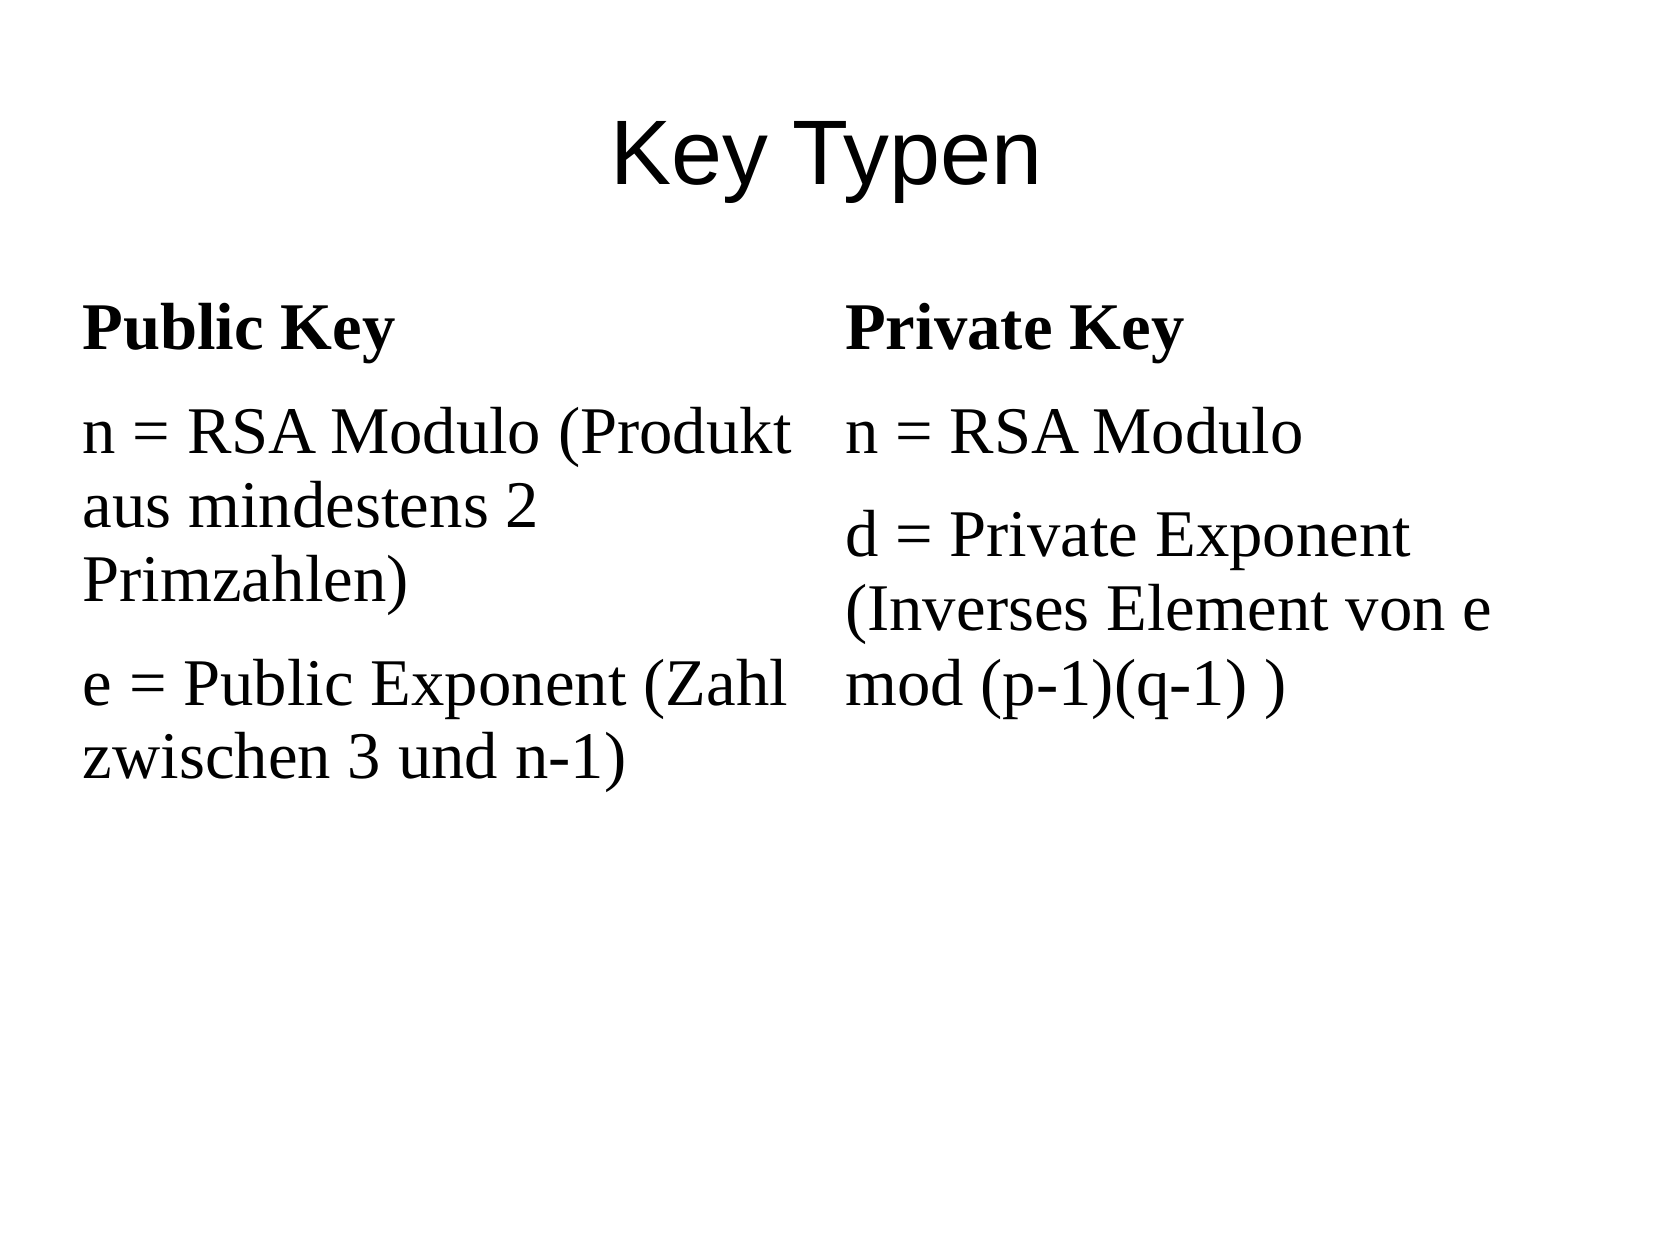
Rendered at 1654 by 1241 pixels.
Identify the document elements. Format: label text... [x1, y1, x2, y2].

list Public Key n = RSA Modulo (Produkt aus mindestens 2 Primzahlen) e = Public Exponent (Zahl zwischen 3 und n-1) [82, 290, 809, 1010]
list Private Key n = RSA Modulo d = Private Exponent (Inverses Element von e mod (p-1)(q-1) ) [845, 290, 1572, 1010]
title Key Typen [82, 49, 1571, 257]
